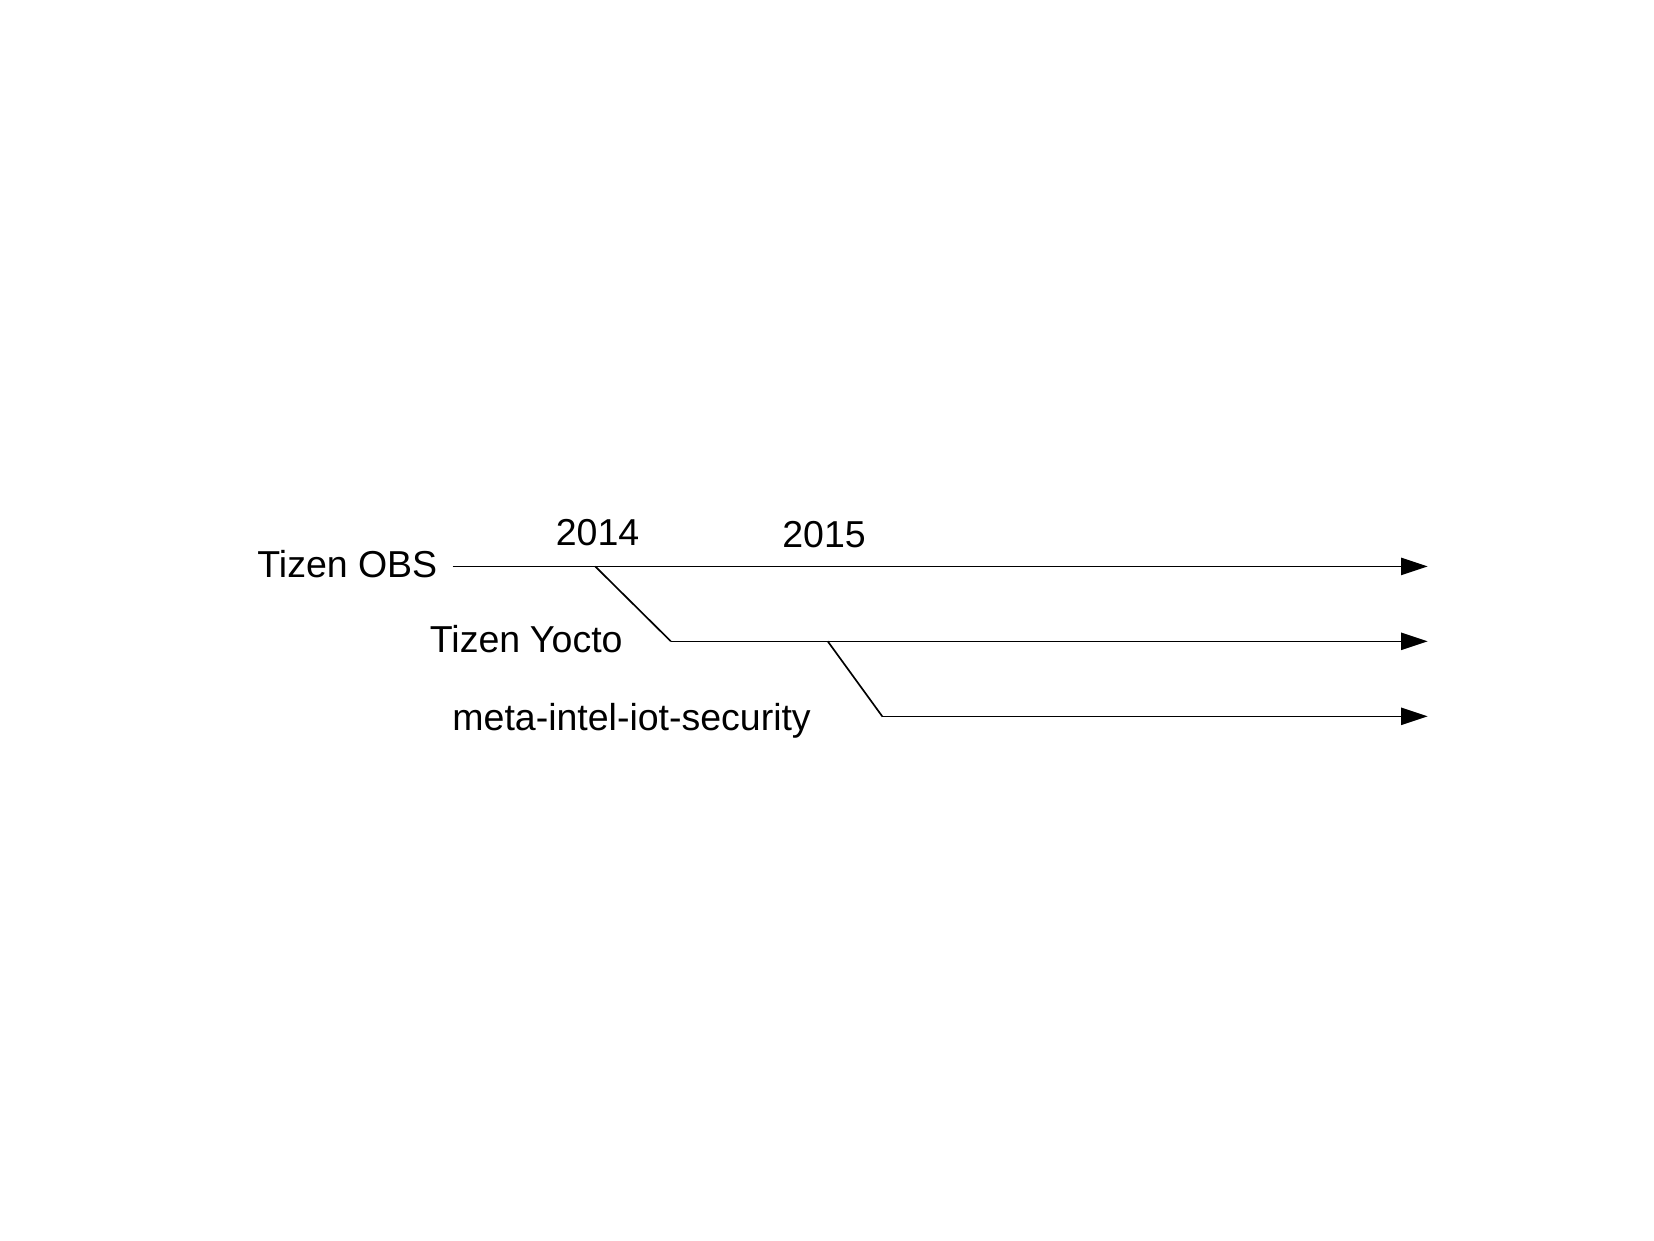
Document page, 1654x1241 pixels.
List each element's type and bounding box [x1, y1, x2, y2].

picture [241, 502, 1429, 748]
